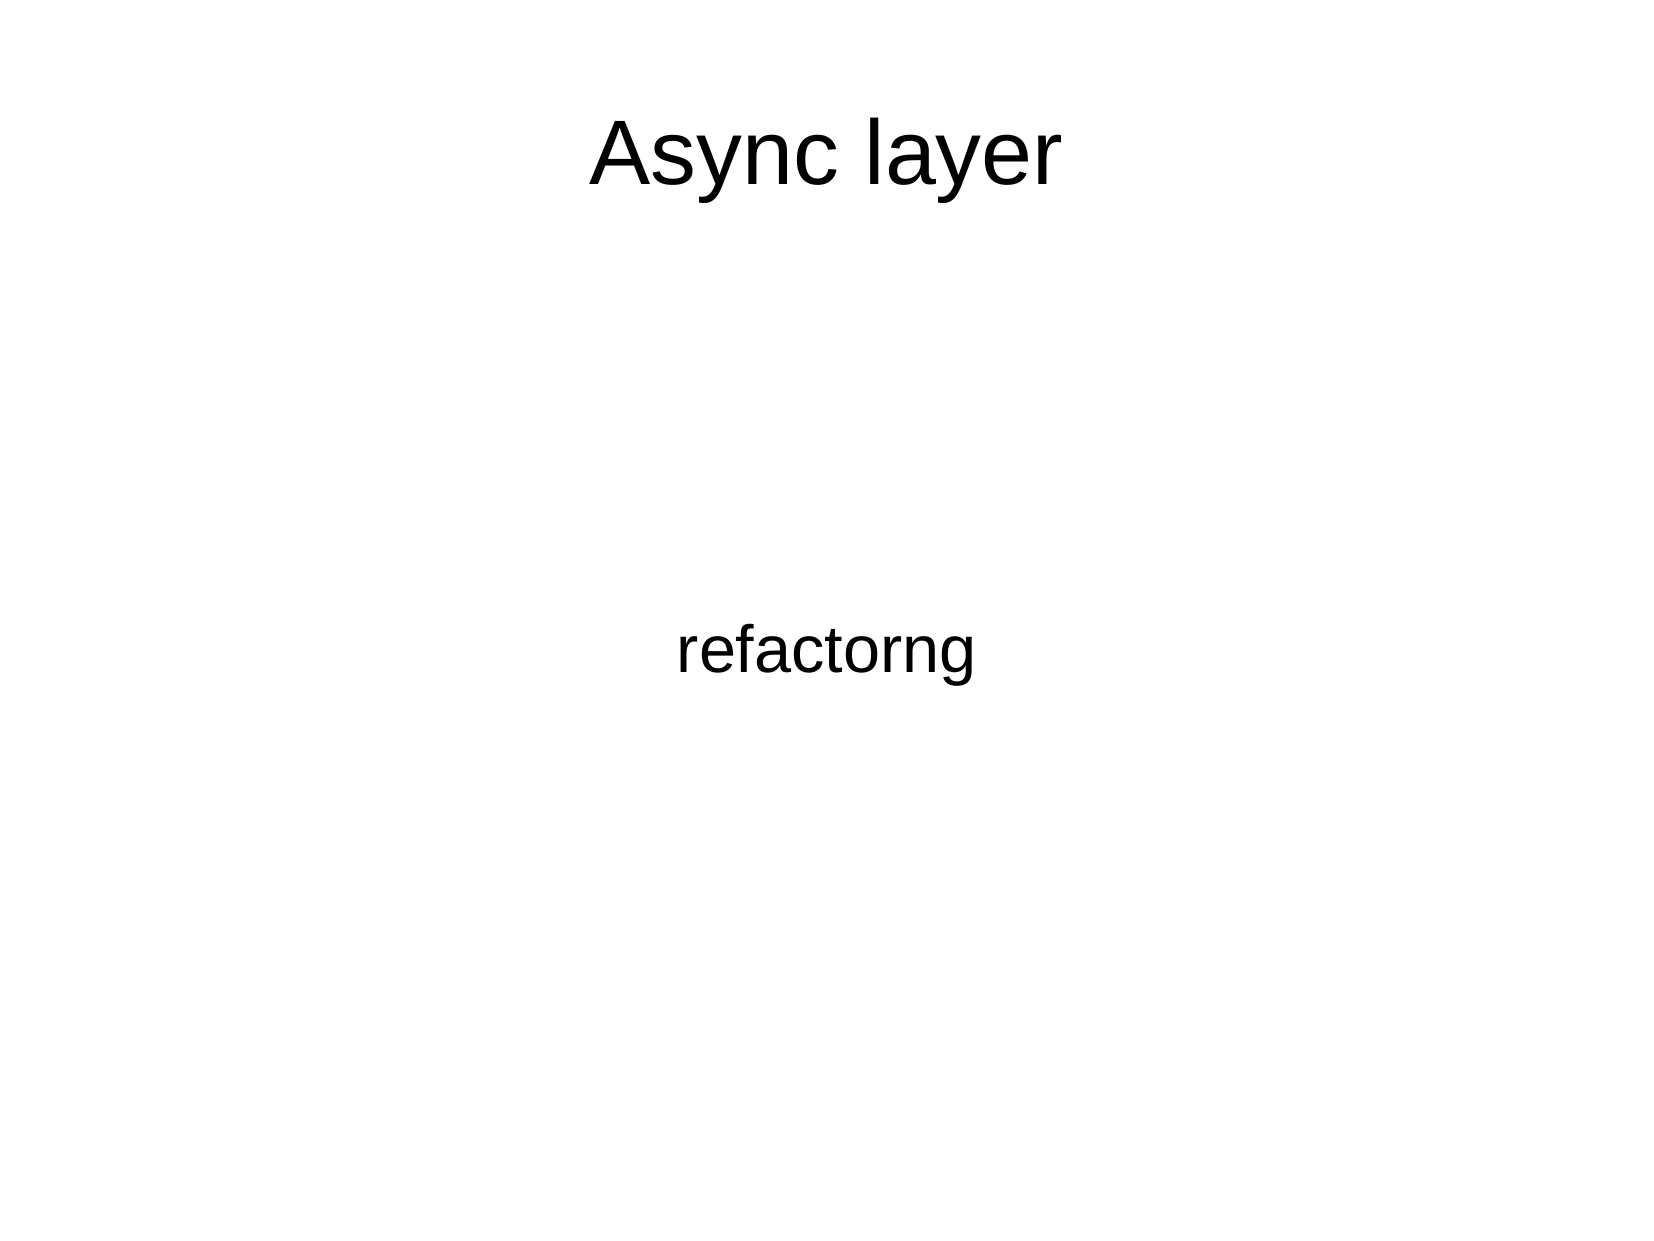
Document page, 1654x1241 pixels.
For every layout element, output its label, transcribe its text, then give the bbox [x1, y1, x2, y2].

subtitle refactorng [82, 290, 1571, 1010]
title Async layer [82, 49, 1571, 257]
